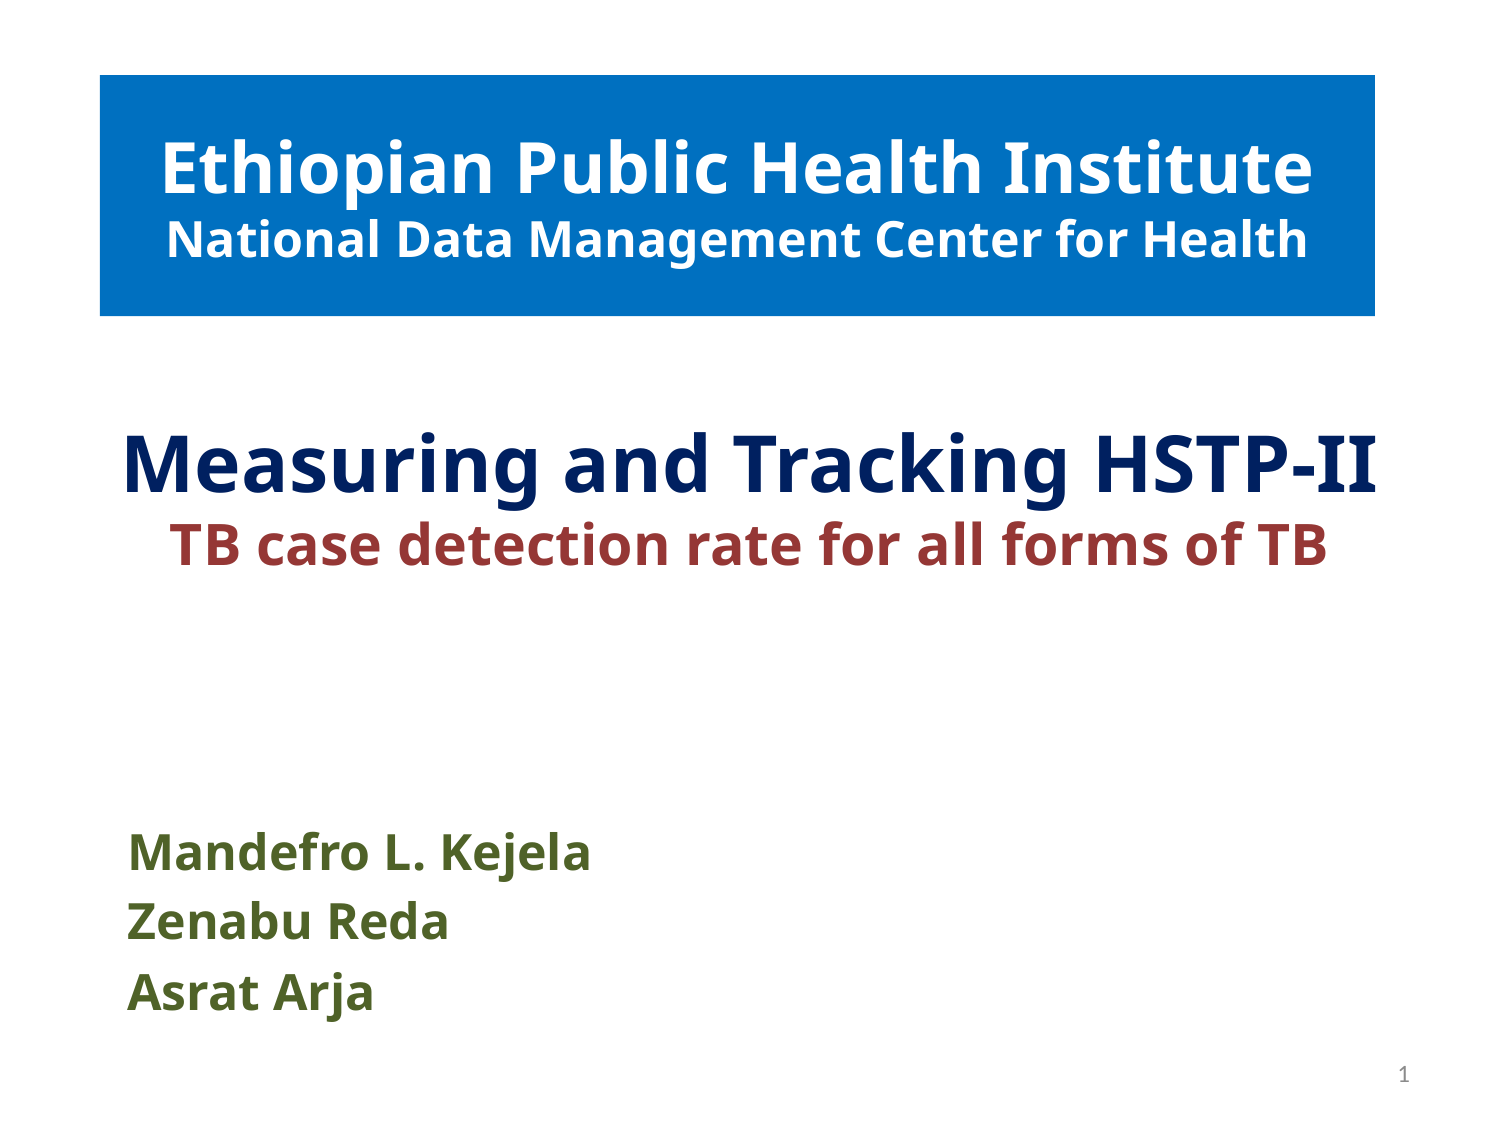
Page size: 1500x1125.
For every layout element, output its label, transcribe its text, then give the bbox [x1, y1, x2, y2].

title Measuring and Tracking HSTP-II TB case detection rate for all forms of TB [24, 375, 1475, 617]
subtitle Mandefro L. Kejela Zenabu Reda Asrat Arja [112, 812, 1163, 1100]
text_box Ethiopian Public Health Institute National Data Management Center for Health [99, 75, 1375, 317]
